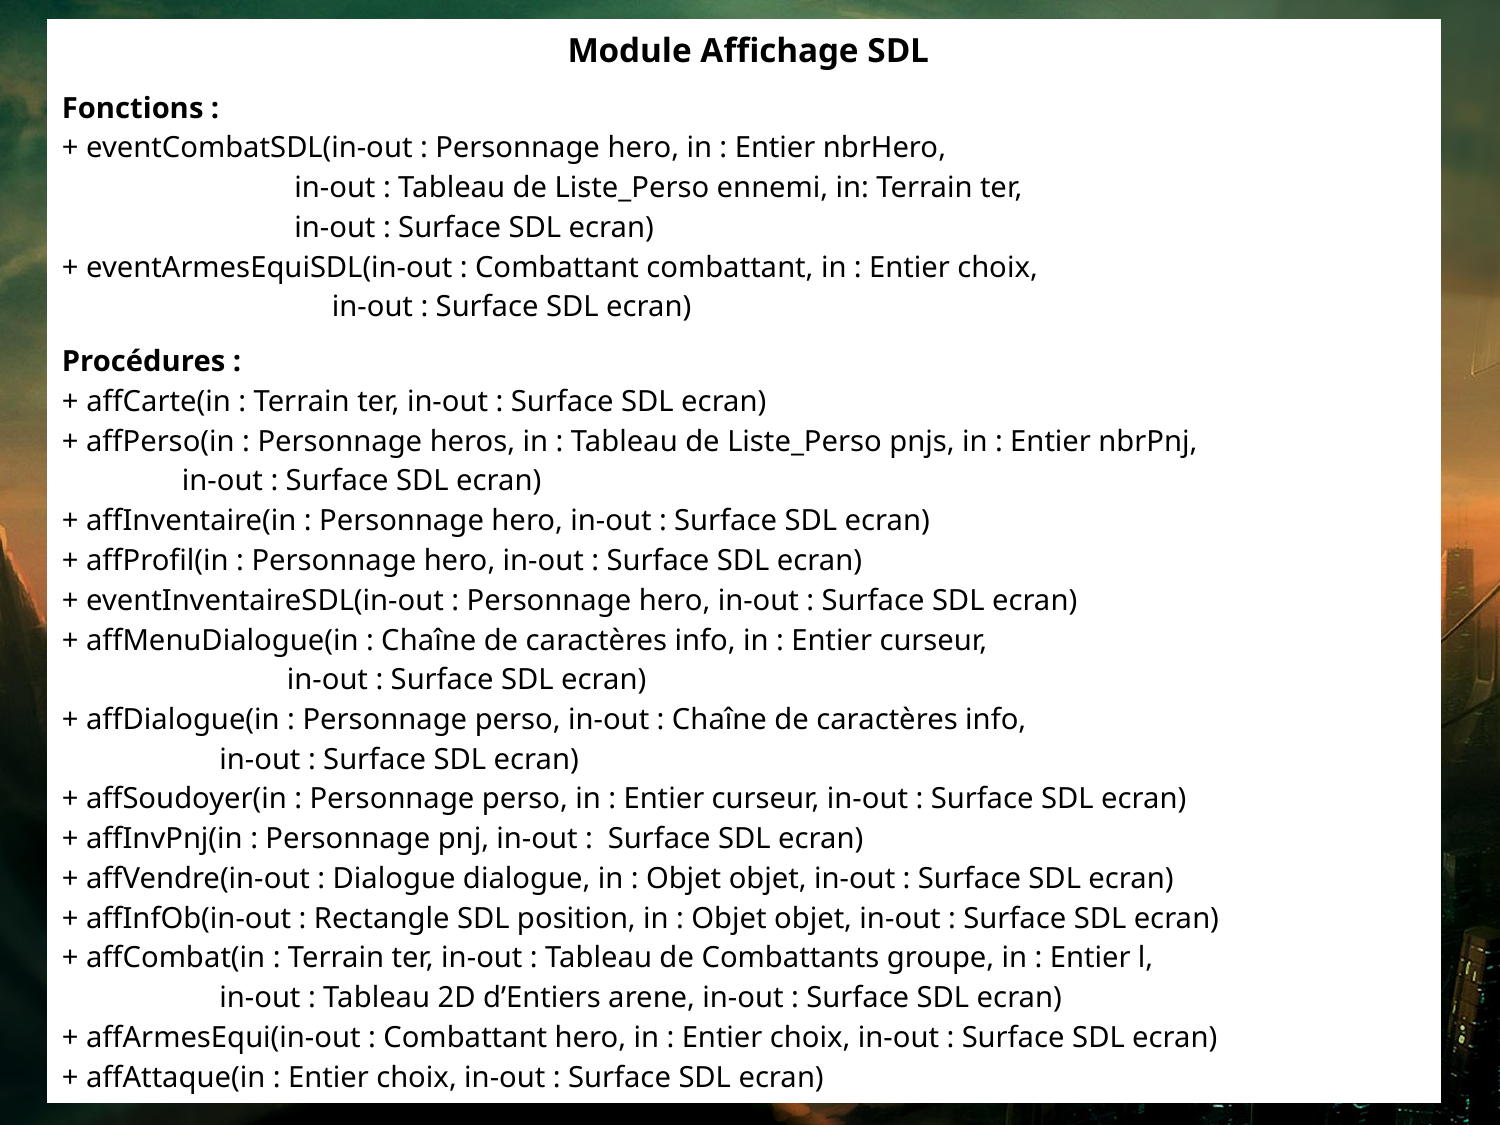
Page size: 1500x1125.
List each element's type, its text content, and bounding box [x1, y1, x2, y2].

table_cell Fonctions : + eventCombatSDL(in-out : Personnage hero, in : Entier nbrHero, in-out : Tableau de Liste_Perso ennemi, in: Terrain ter, in-out : Surface SDL ecran) + eventArmesEquiSDL(in-out : Combattant combattant, in : Entier choix, in-out : Surface SDL ecran) [47, 79, 1441, 333]
table_cell Procédures : + affCarte(in : Terrain ter, in-out : Surface SDL ecran) + affPerso(in : Personnage heros, in : Tableau de Liste_Perso pnjs, in : Entier nbrPnj, in-out : Surface SDL ecran) + affInventaire(in : Personnage hero, in-out : Surface SDL ecran) + affProfil(in : Personnage hero, in-out : Surface SDL ecran) + eventInventaireSDL(in-out : Personnage hero, in-out : Surface SDL ecran) + affMenuDialogue(in : Chaîne de caractères info, in : Entier curseur, in-out : Surface SDL ecran) + affDialogue(in : Personnage perso, in-out : Chaîne de caractères info, in-out : Surface SDL ecran) + affSoudoyer(in : Personnage perso, in : Entier curseur, in-out : Surface SDL ecran) + affInvPnj(in : Personnage pnj, in-out : Surface SDL ecran) + affVendre(in-out : Dialogue dialogue, in : Objet objet, in-out : Surface SDL ecran) + affInfOb(in-out : Rectangle SDL position, in : Objet objet, in-out : Surface SDL ecran) + affCombat(in : Terrain ter, in-out : Tableau de Combattants groupe, in : Entier l, in-out : Tableau 2D d’Entiers arene, in-out : Surface SDL ecran) + affArmesEqui(in-out : Combattant hero, in : Entier choix, in-out : Surface SDL ecran) + affAttaque(in : Entier choix, in-out : Surface SDL ecran) [47, 333, 1441, 1103]
table_header Module Affichage SDL [47, 19, 1441, 79]
picture [0, 0, 1500, 1125]
